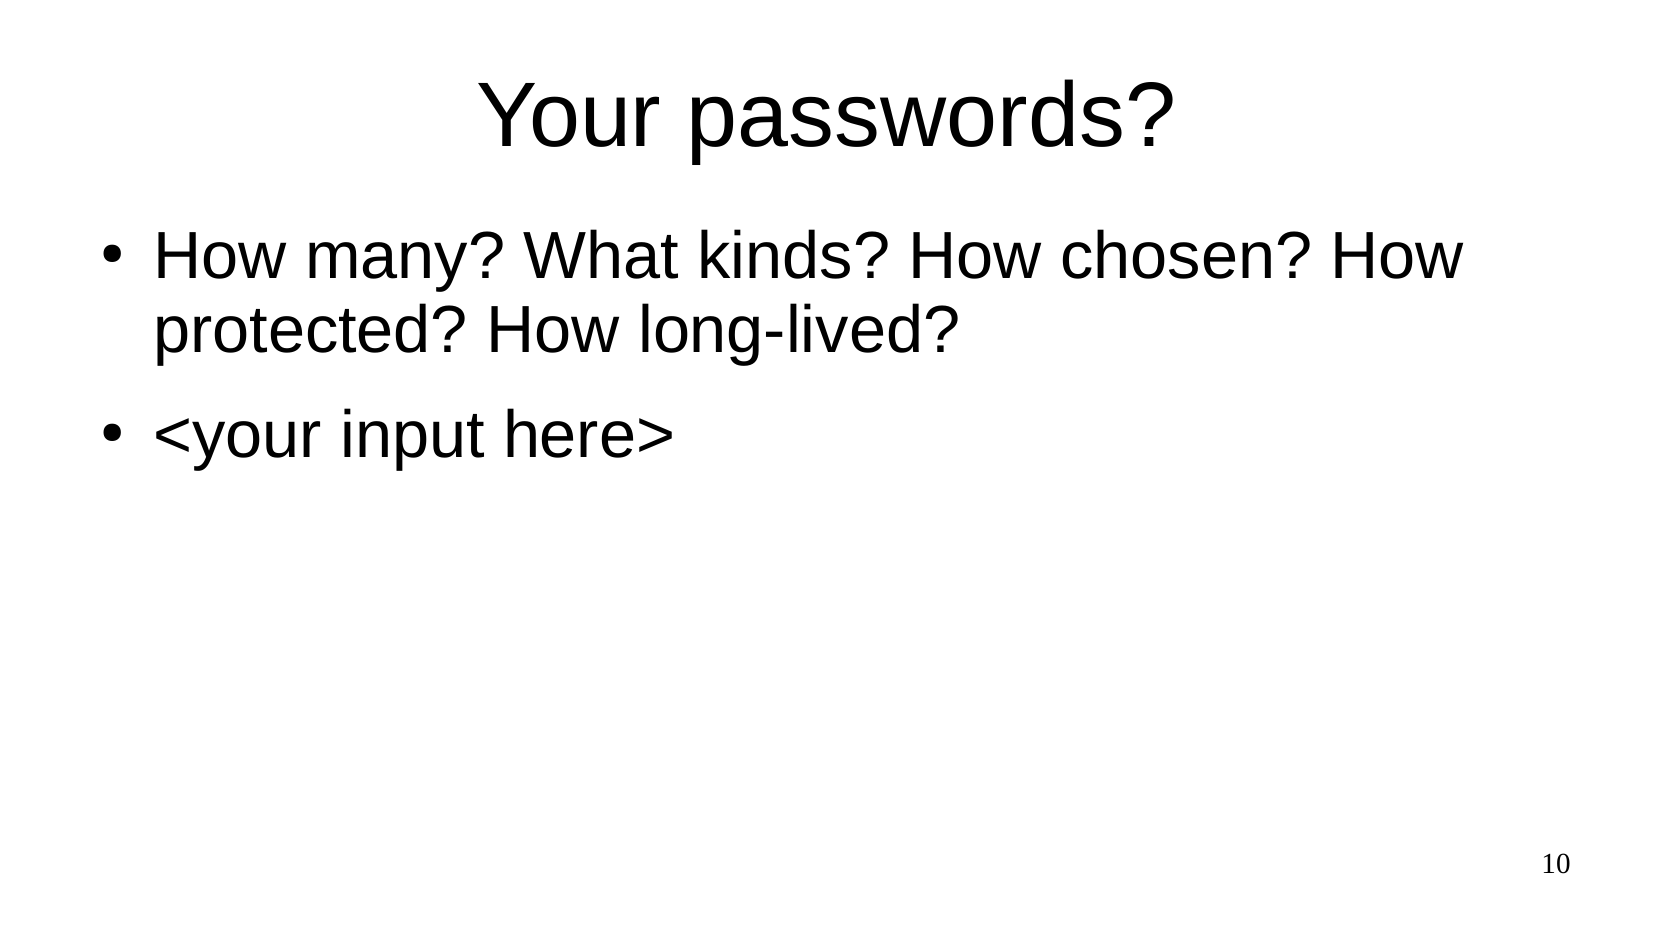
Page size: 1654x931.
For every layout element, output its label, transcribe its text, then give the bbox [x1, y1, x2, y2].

title Your passwords? [82, 37, 1571, 193]
list How many? What kinds? How chosen? How protected? How long-lived? <your input here> [82, 217, 1571, 758]
